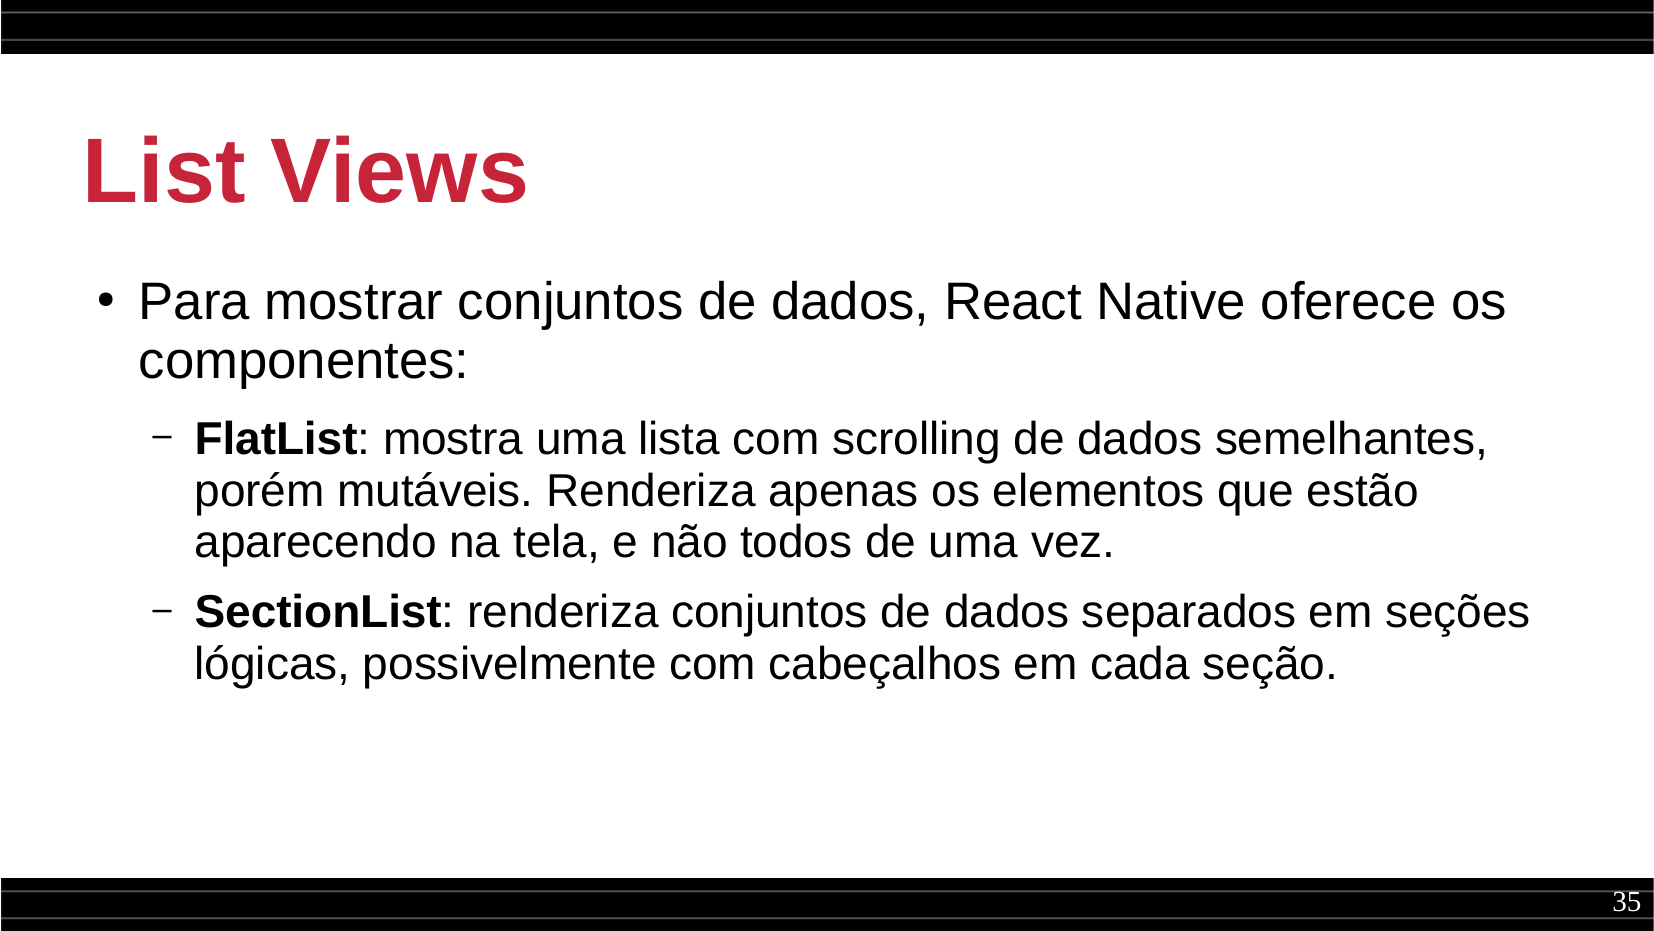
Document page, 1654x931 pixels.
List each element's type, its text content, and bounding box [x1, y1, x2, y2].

picture [1, 878, 1654, 931]
list Para mostrar conjuntos de dados, React Native oferece os componentes: FlatList: mostra uma lista com scrolling de dados semelhantes, porém mutáveis. Renderiza apenas os elementos que estão aparecendo na tela, e não todos de uma vez. SectionList: renderiza conjuntos de dados separados em seções lógicas, possivelmente com cabeçalhos em cada seção. [82, 271, 1571, 758]
picture [1, 0, 1654, 54]
title List Views [82, 92, 1571, 249]
